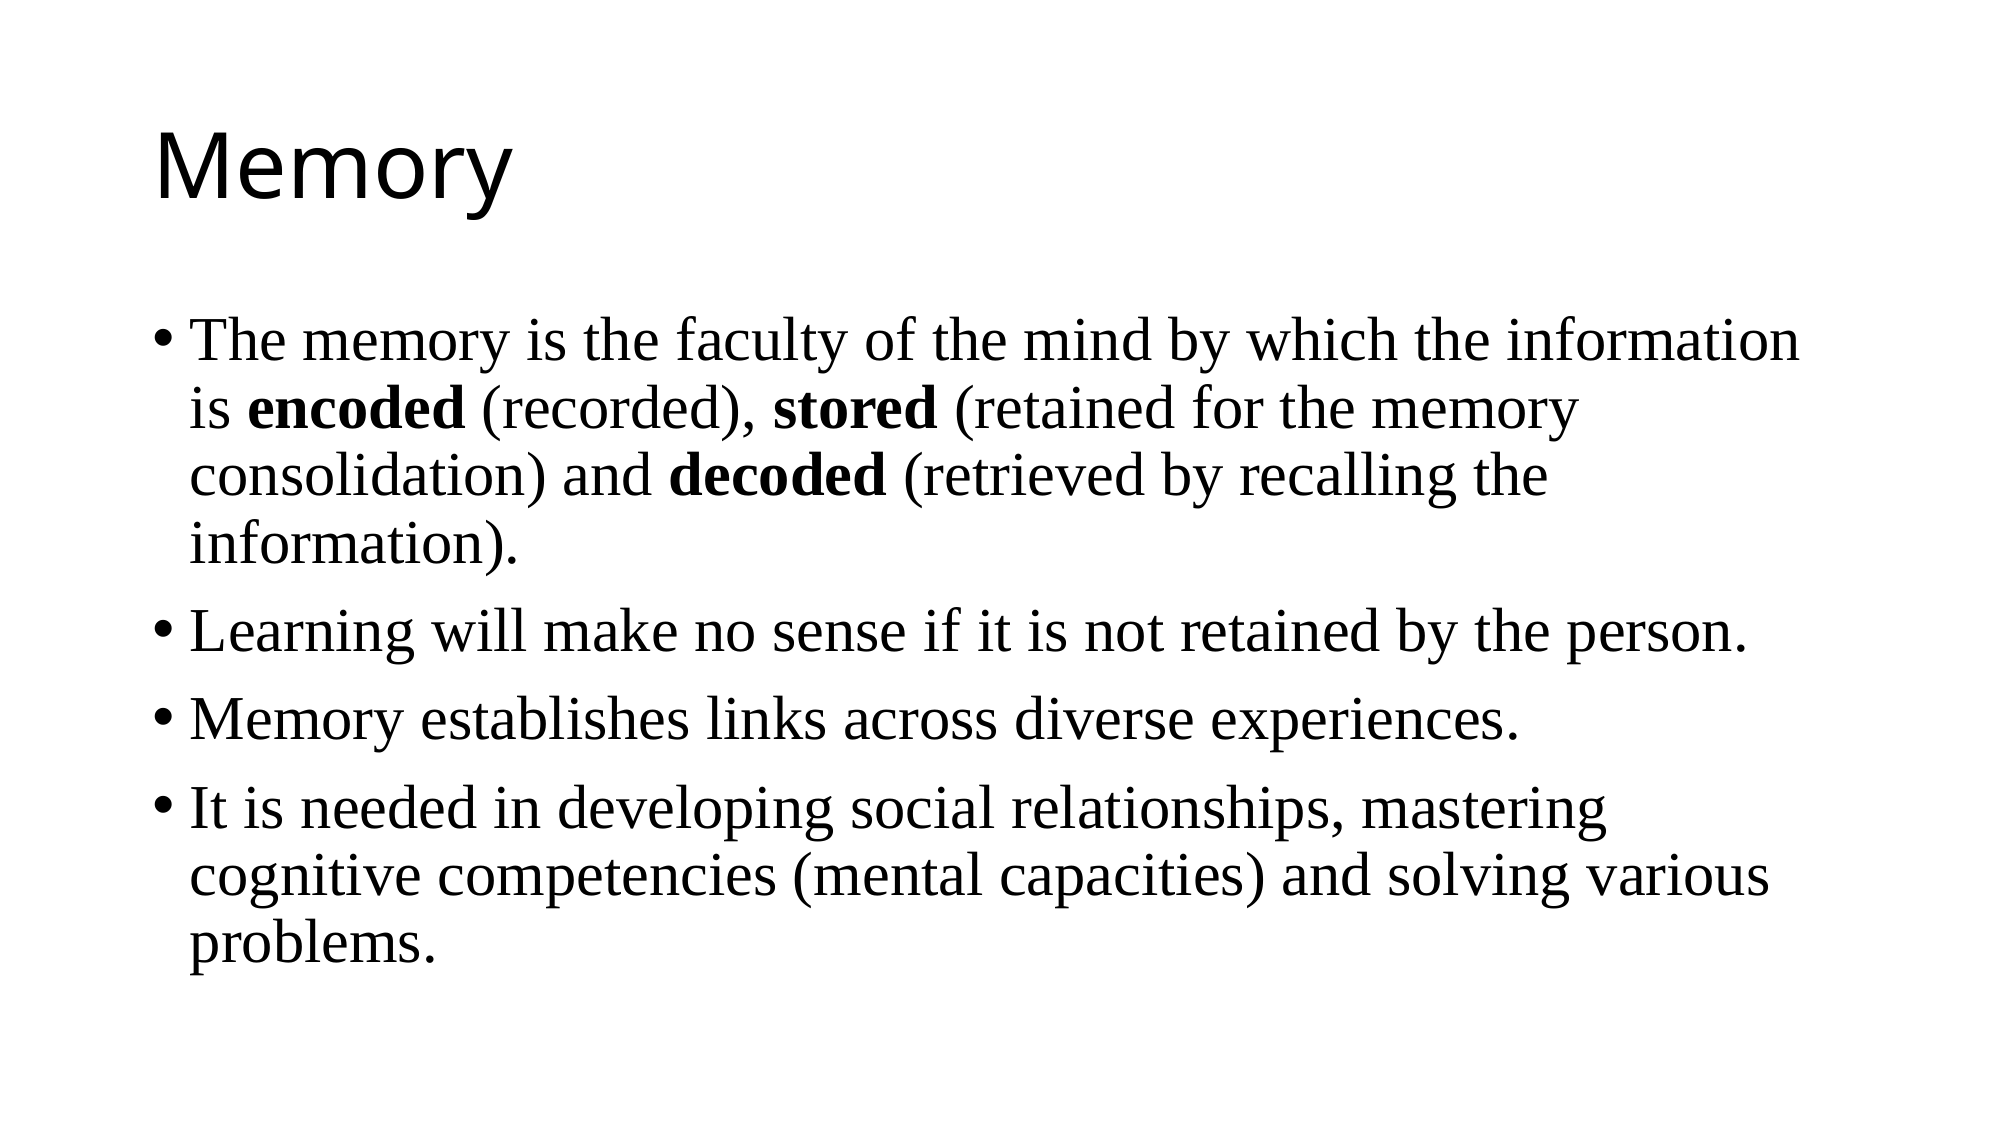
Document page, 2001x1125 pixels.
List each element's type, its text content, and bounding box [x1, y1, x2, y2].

list The memory is the faculty of the mind by which the information is encoded (recorded), stored (retained for the memory consolidation) and decoded (retrieved by recalling the information). Learning will make no sense if it is not retained by the person. Memory establishes links across diverse experiences. It is needed in developing social relationships, mastering cognitive competencies (mental capacities) and solving various problems. [137, 299, 1863, 1014]
title Memory [137, 59, 1863, 278]
